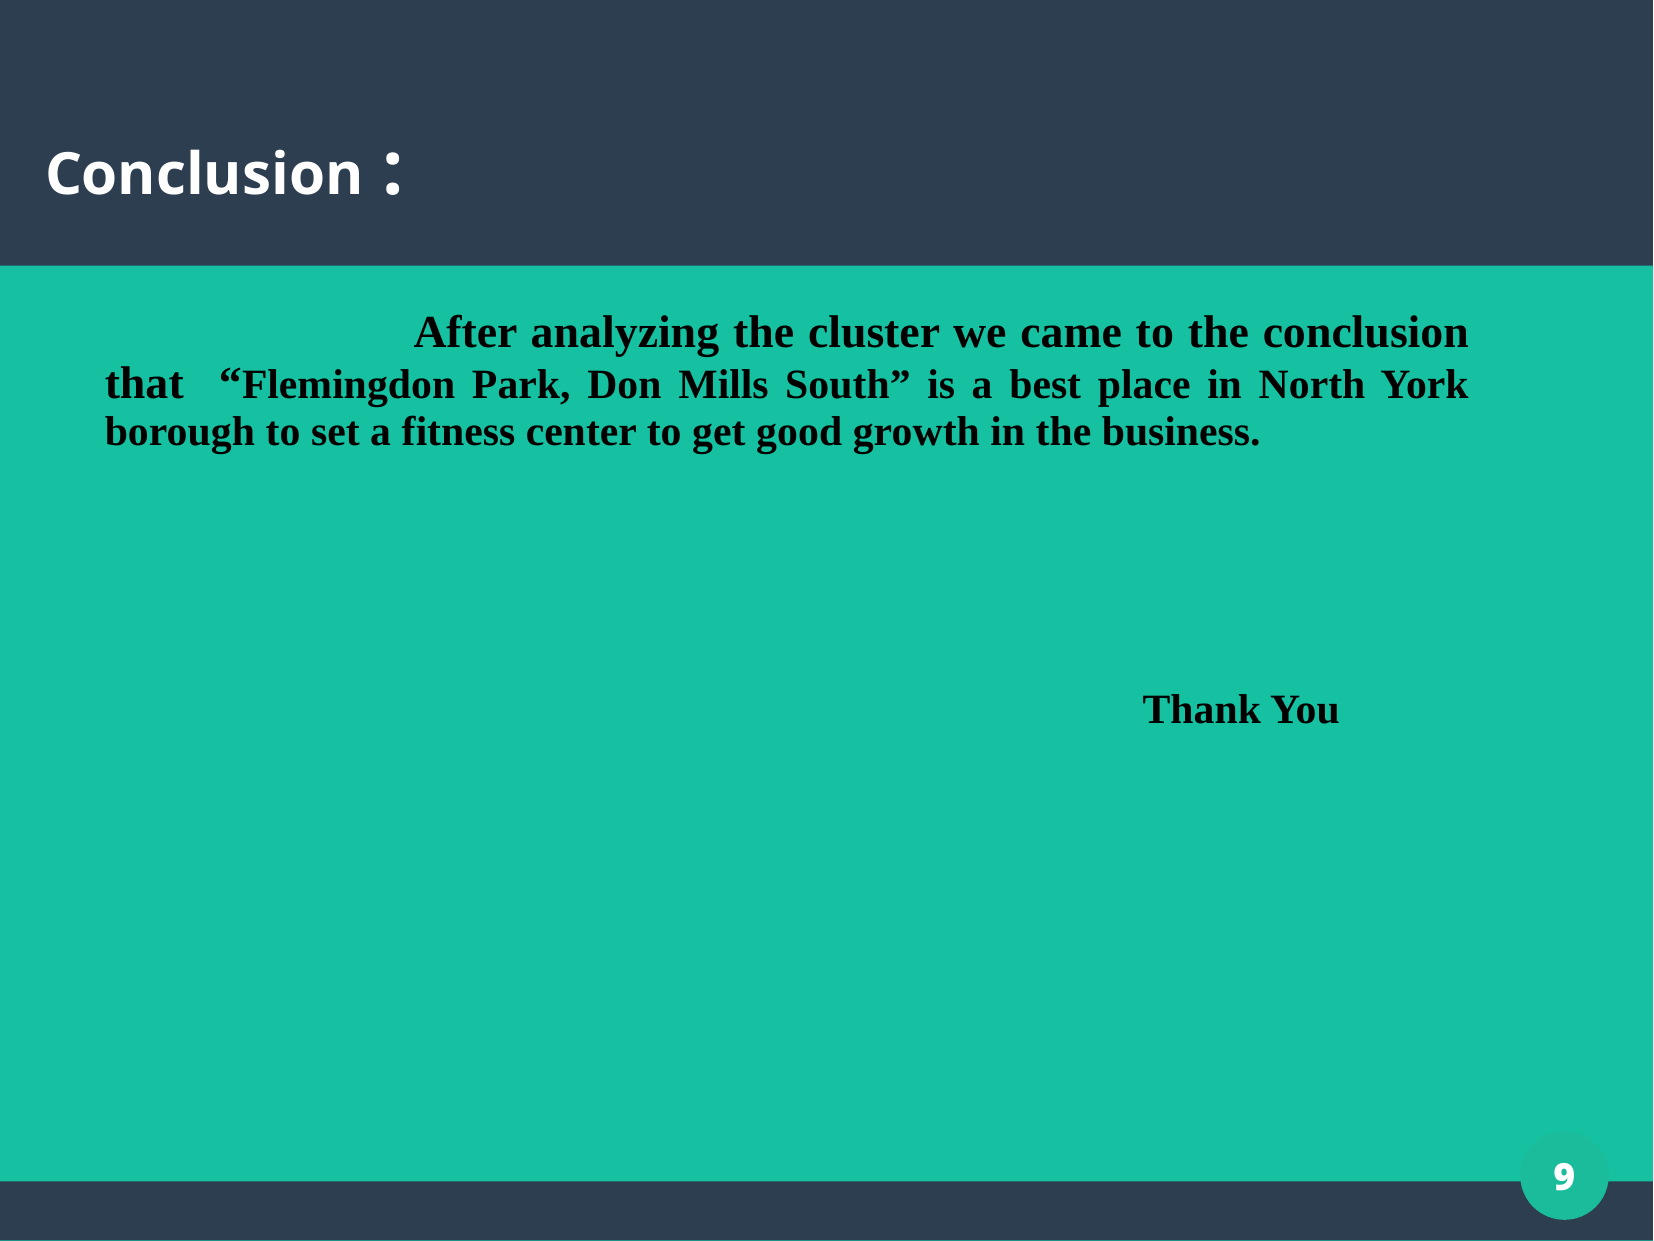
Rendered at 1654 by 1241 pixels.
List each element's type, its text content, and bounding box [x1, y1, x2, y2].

title Conclusion : [45, 52, 1580, 211]
text_box After analyzing the cluster we came to the conclusion that “Flemingdon Park, Don Mills South” is a best place in North York borough to set a fitness center to get good growth in the business. Thank You [90, 269, 1485, 1156]
